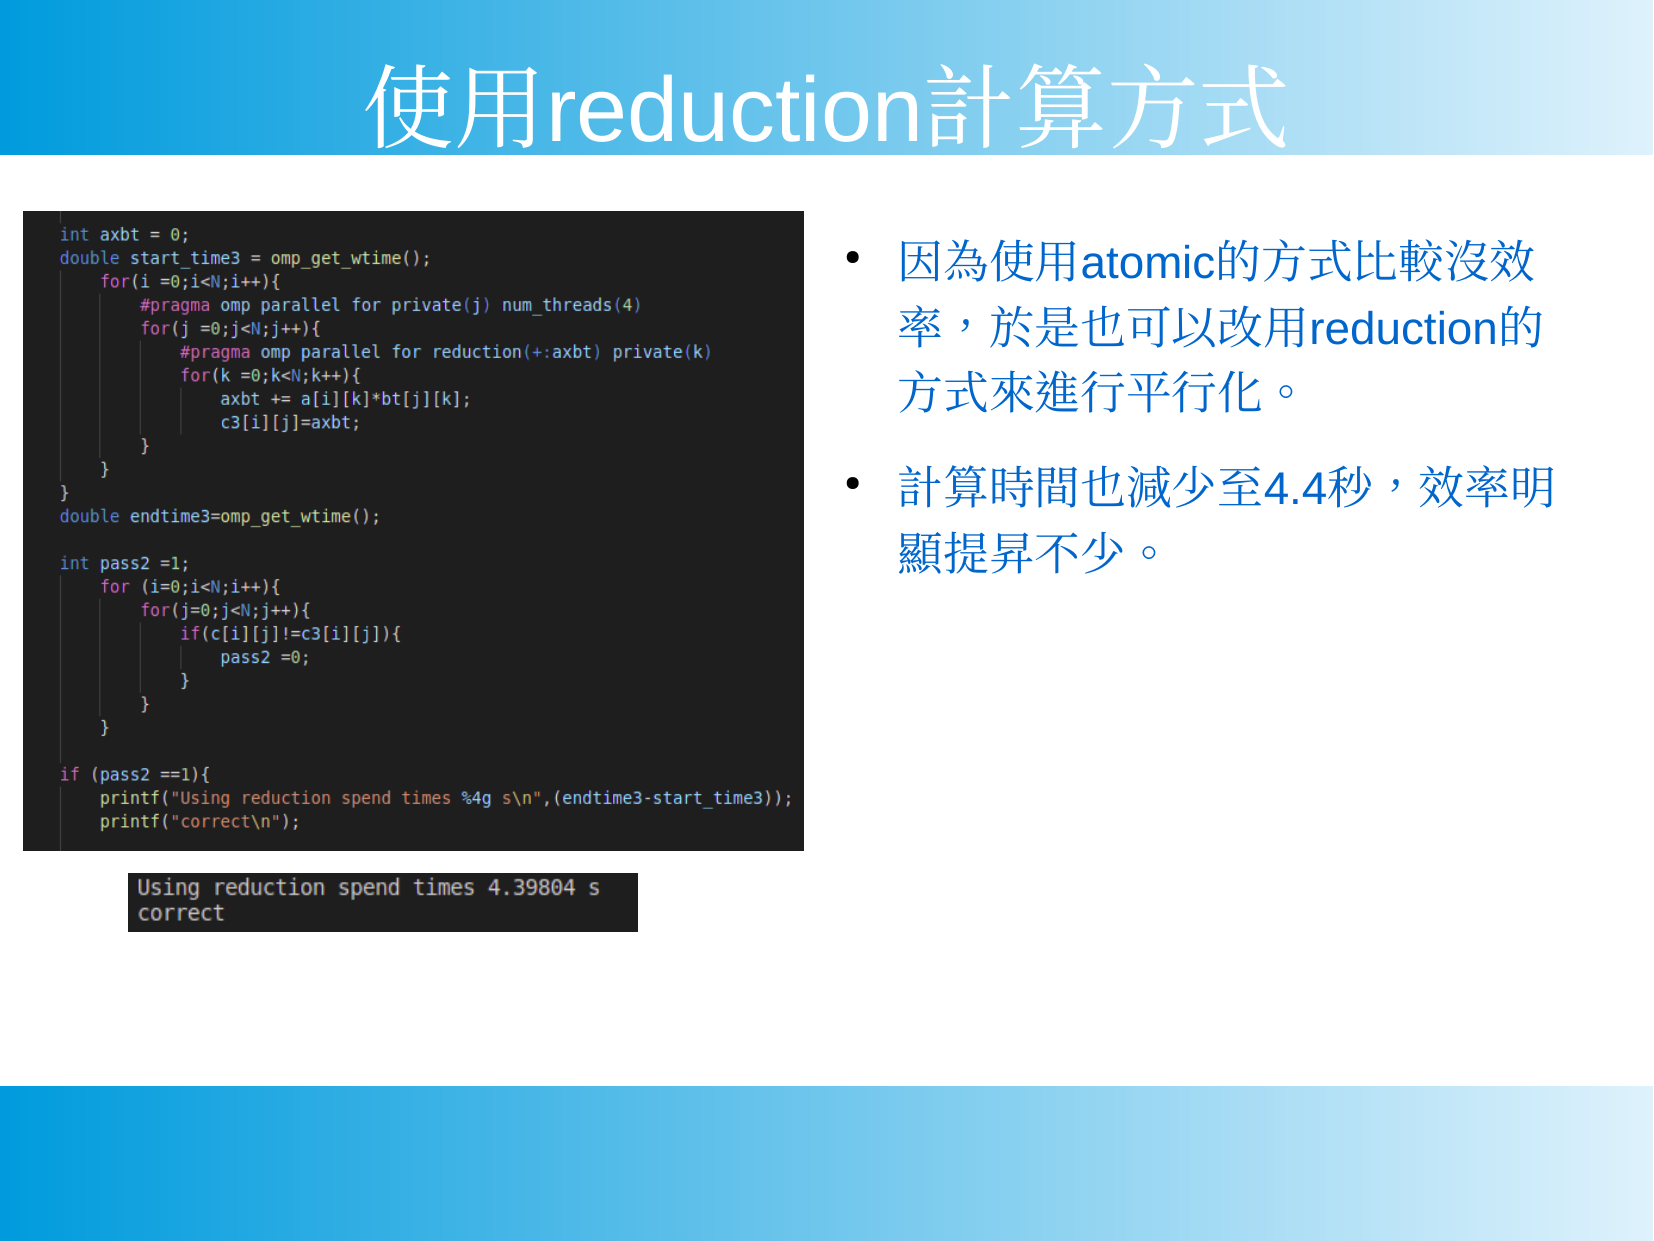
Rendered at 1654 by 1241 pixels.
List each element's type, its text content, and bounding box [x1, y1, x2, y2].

picture [128, 873, 638, 932]
list 因為使用atomic的方式比較沒效率，於是也可以改用reduction的方式來進行平行化。 計算時間也減少至4.4秒，效率明顯提昇不少。 [826, 225, 1571, 945]
title 使用reduction計算方式 [82, 35, 1571, 168]
picture [23, 211, 804, 851]
